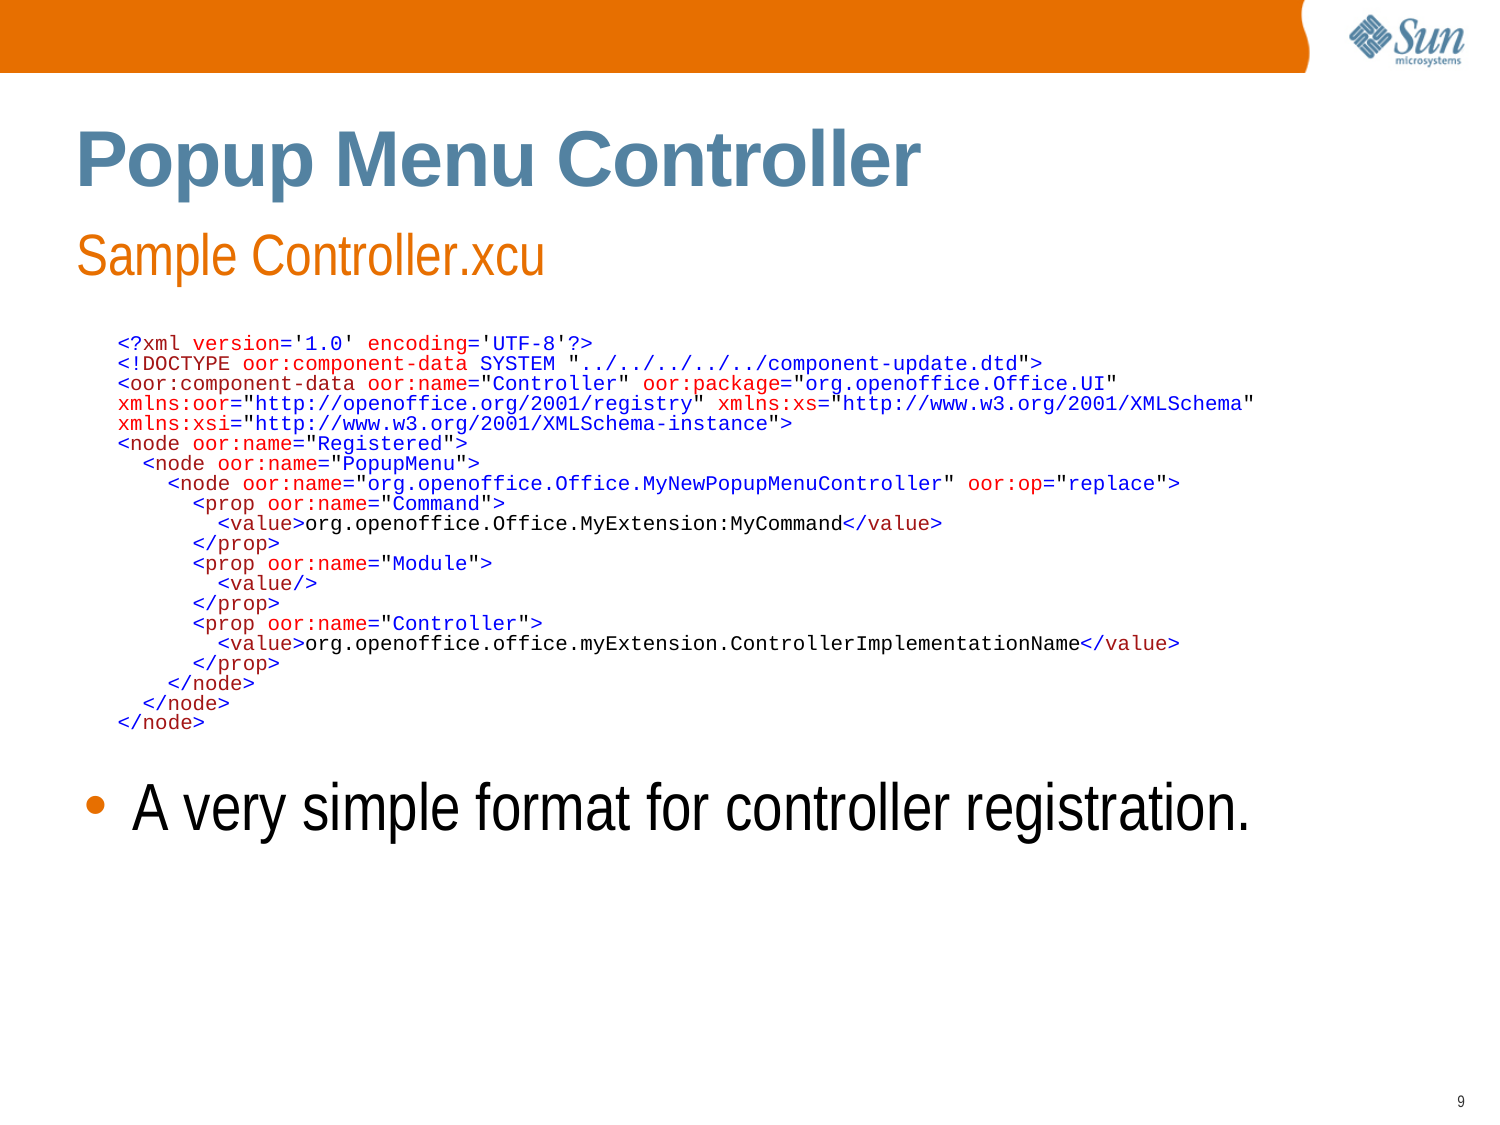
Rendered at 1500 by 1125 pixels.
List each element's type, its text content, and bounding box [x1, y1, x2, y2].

text_box Sample Controller.xcu [76, 230, 1345, 299]
title Popup Menu Controller [75, 123, 1437, 227]
list <?xml version='1.0' encoding='UTF-8'?> <!DOCTYPE oor:component-data SYSTEM "../../../../../component-update.dtd"> <oor:component-data oor:name="Controller" oor:package="org.openoffice.Office.UI" xmlns:oor="http://openoffice.org/2001/registry" xmlns:xs="http://www.w3.org/2001/XMLSchema" xmlns:xsi="http://www.w3.org/2001/XMLSchema-instance"> <node oor:name="Registered"> <node oor:name="PopupMenu"> <node oor:name="org.openoffice.Office.MyNewPopupMenuController" oor:op="replace"> <prop oor:name="Command"> <value>org.openoffice.Office.MyExtension:MyCommand</value> </prop> <prop oor:name="Module"> <value/> </prop> <prop oor:name="Controller"> <value>org.openoffice.office.myExtension.ControllerImplementationName</value> </prop> </node> </node> </node> [117, 334, 1274, 713]
list A very simple format for controller registration. [64, 777, 1402, 872]
picture [0, 0, 1500, 73]
